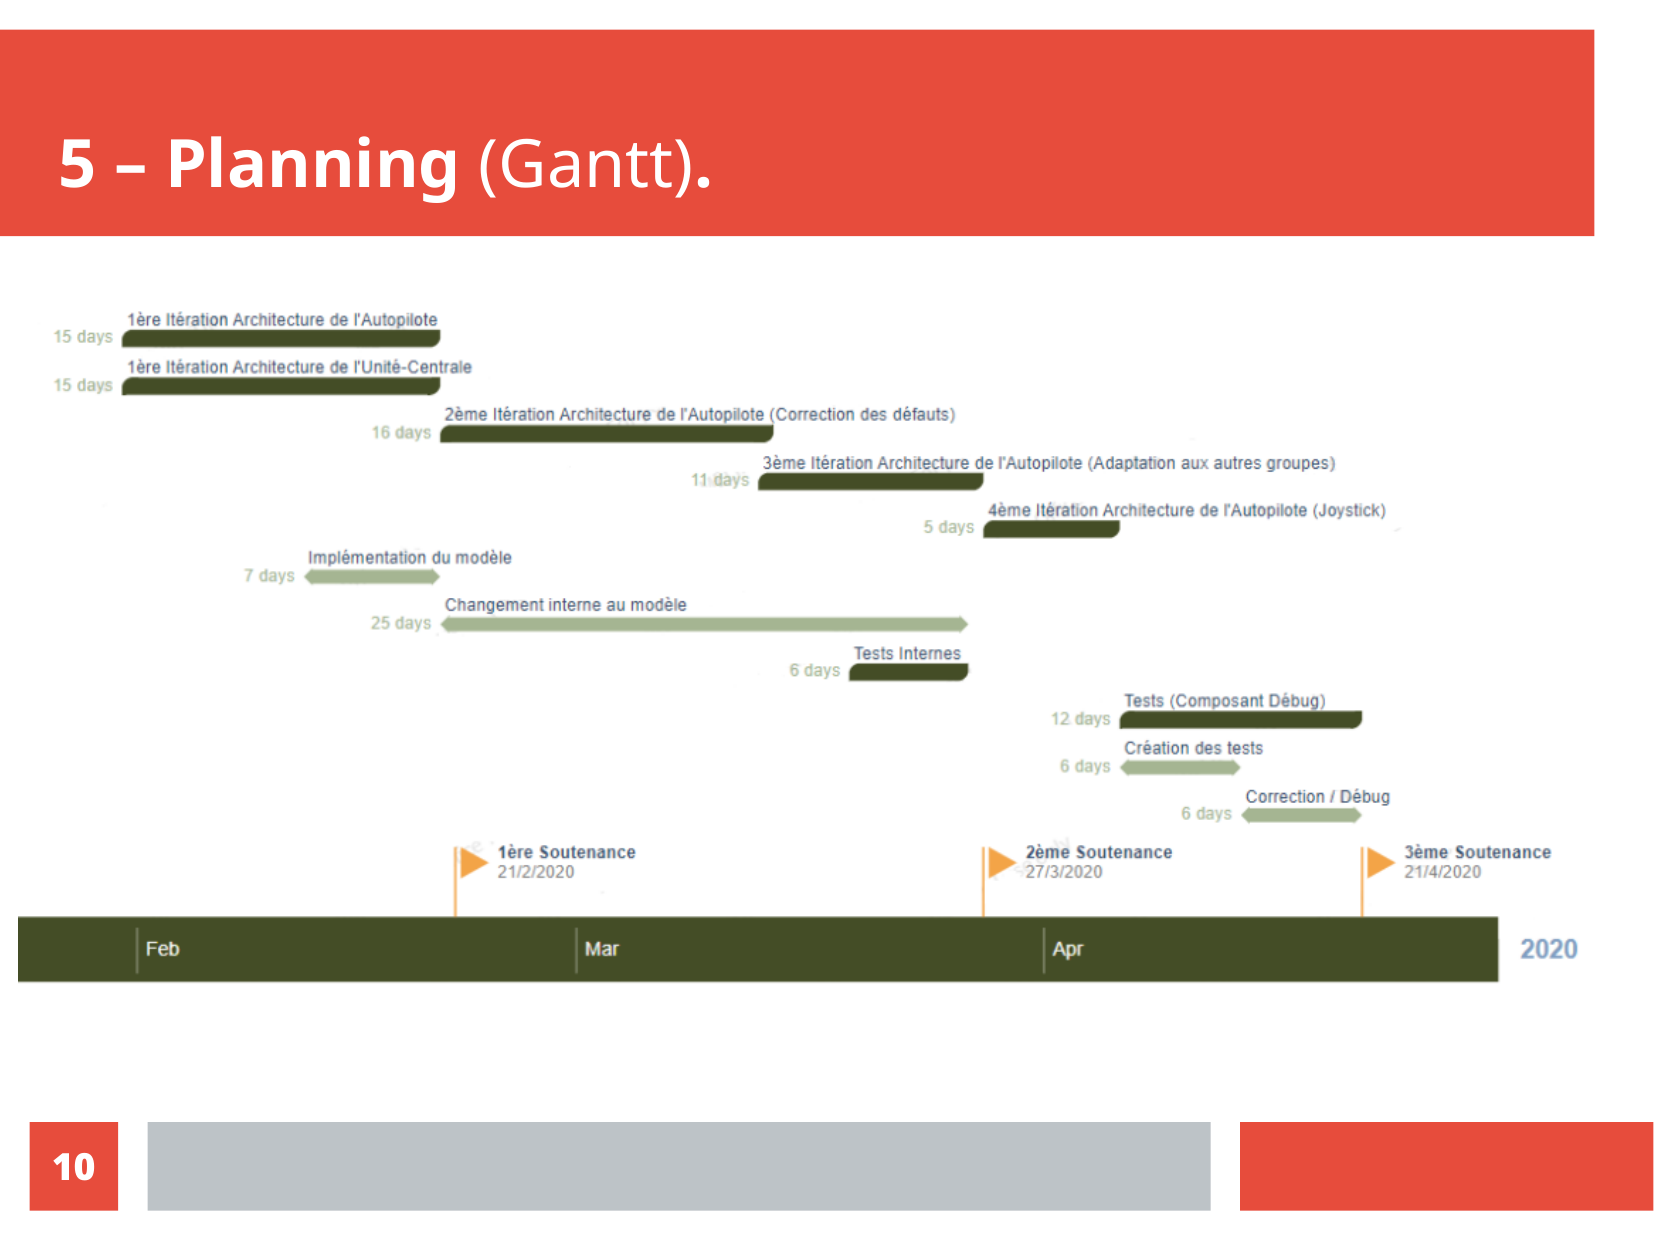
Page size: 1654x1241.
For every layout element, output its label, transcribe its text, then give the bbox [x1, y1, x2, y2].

title 5 – Planning (Gantt). [59, 59, 1595, 207]
picture [18, 269, 1654, 1067]
